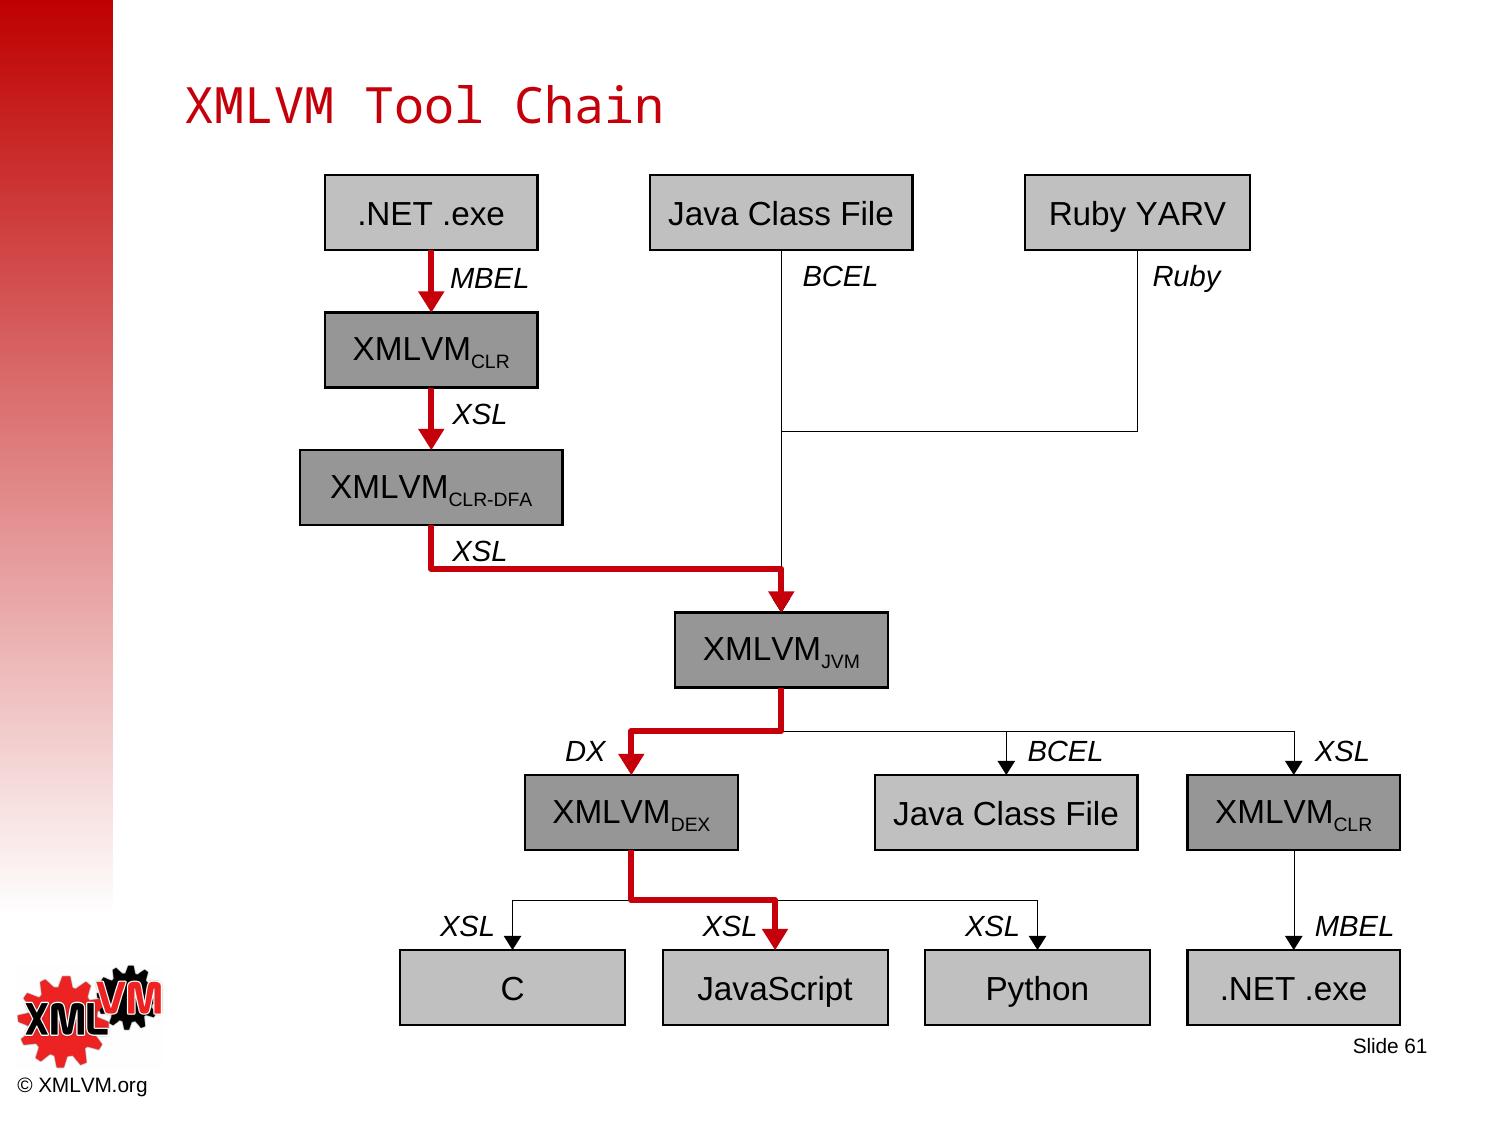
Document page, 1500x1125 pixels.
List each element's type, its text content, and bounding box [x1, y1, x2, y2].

text_box XSL [437, 387, 523, 438]
text_box XMLVMDEX [525, 774, 738, 850]
text_box XMLVMCLR [324, 312, 538, 388]
text_box Ruby [1137, 249, 1236, 301]
text_box XSL [425, 899, 511, 951]
text_box XSL [1300, 724, 1386, 776]
text_box .NET .exe [1187, 950, 1401, 1026]
text_box Python [925, 950, 1151, 1026]
title XMLVM Tool Chain [170, 67, 1447, 207]
text_box XMLVMJVM [675, 612, 888, 688]
text_box XSL [950, 901, 1036, 951]
text_box Java Class File [875, 774, 1138, 850]
text_box XMLVMCLR [1187, 774, 1401, 850]
text_box C [400, 950, 626, 1026]
text_box Ruby YARV [1025, 174, 1251, 250]
text_box MBEL [1300, 899, 1410, 951]
text_box XSL [437, 524, 523, 566]
picture [16, 964, 164, 1069]
text_box MBEL [435, 251, 545, 303]
text_box DX [550, 724, 621, 774]
text_box XMLVMCLR-DFA [300, 450, 563, 526]
text_box BCEL [1012, 732, 1119, 776]
text_box XSL [437, 572, 523, 576]
text_box .NET .exe [324, 174, 538, 250]
text_box XSL [687, 903, 773, 951]
text_box BCEL [787, 249, 894, 301]
text_box BCEL [1012, 724, 1119, 731]
text_box JavaScript [662, 950, 888, 1026]
text_box Java Class File [650, 174, 913, 250]
